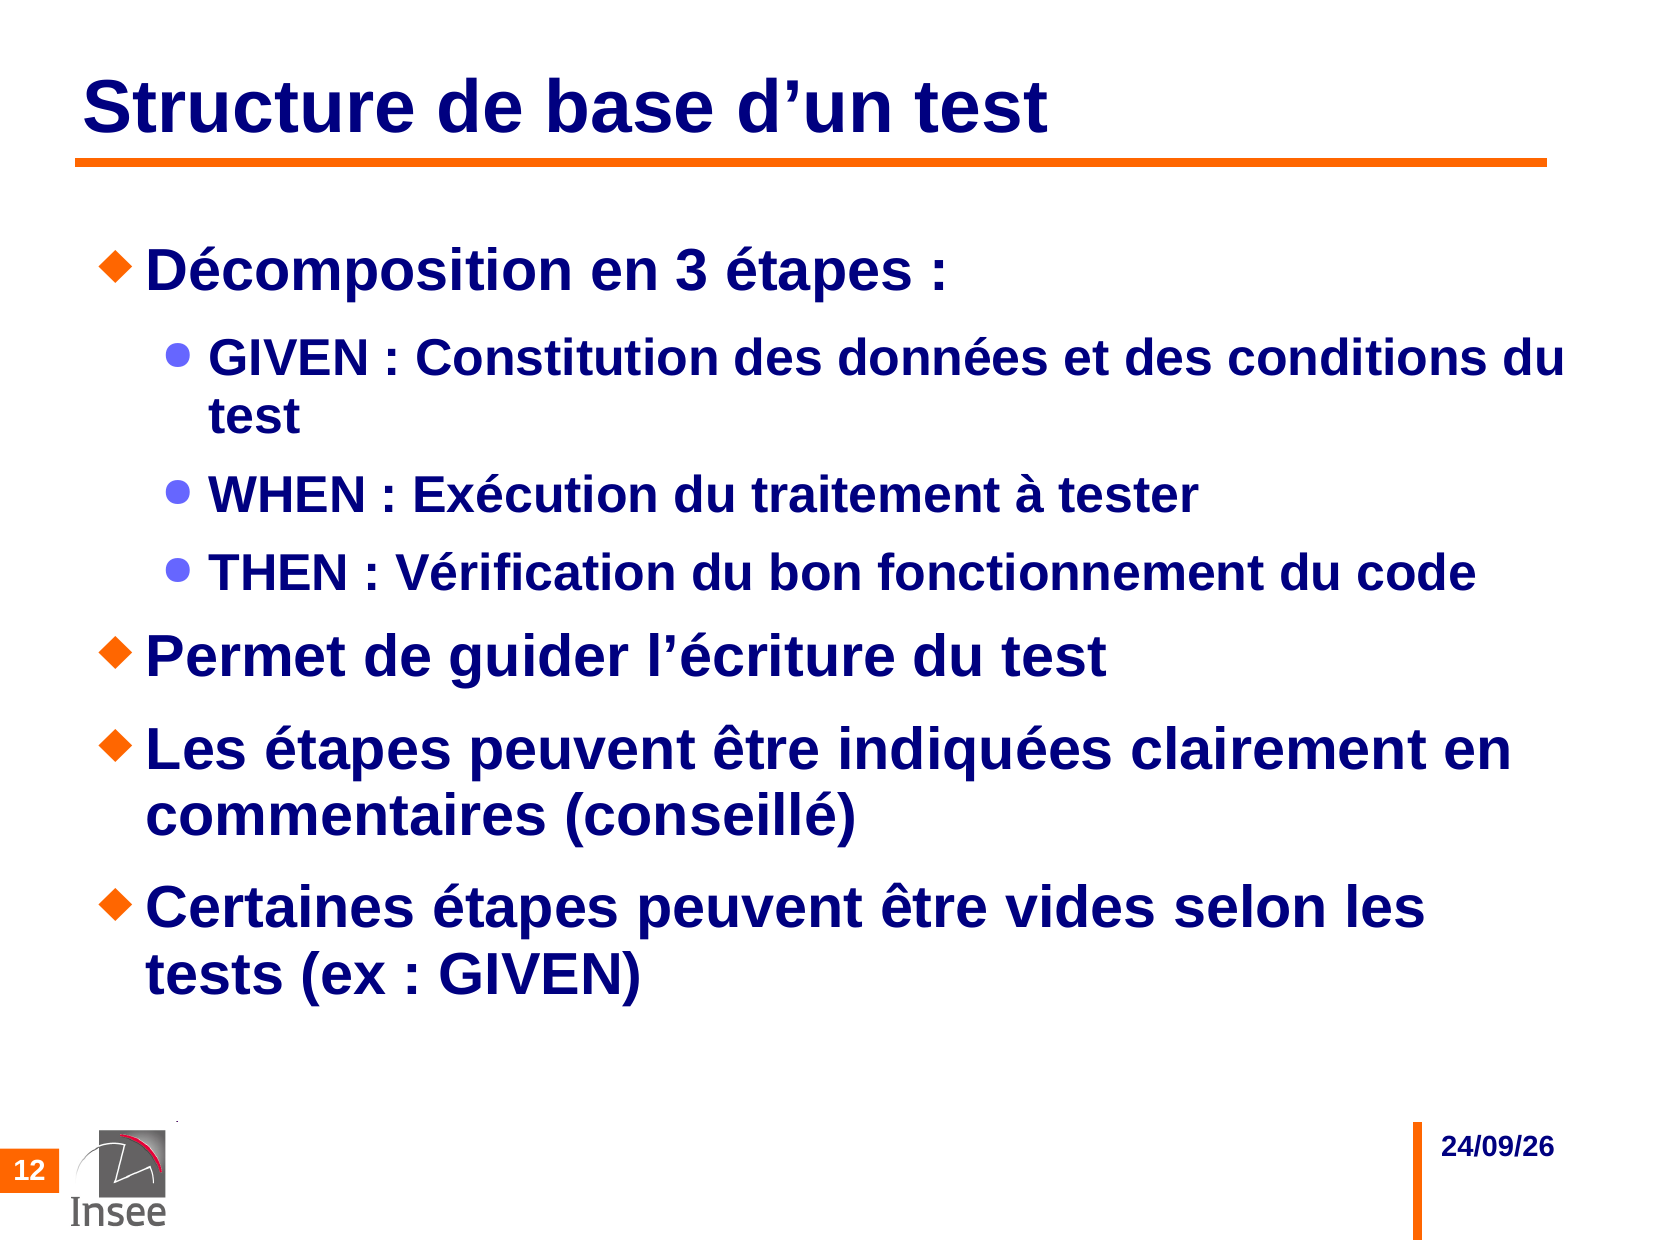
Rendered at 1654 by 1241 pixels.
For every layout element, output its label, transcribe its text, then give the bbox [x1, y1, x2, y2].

picture [62, 1121, 178, 1241]
title Structure de base d’un test [82, 49, 1619, 163]
list Décomposition en 3 étapes : GIVEN : Constitution des données et des conditions du test WHEN : Exécution du traitement à tester THEN : Vérification du bon fonctionnement du code Permet de guider l’écriture du test Les étapes peuvent être indiquées clairement en commentaires (conseillé) Certaines étapes peuvent être vides selon les tests (ex : GIVEN) [82, 236, 1571, 1010]
